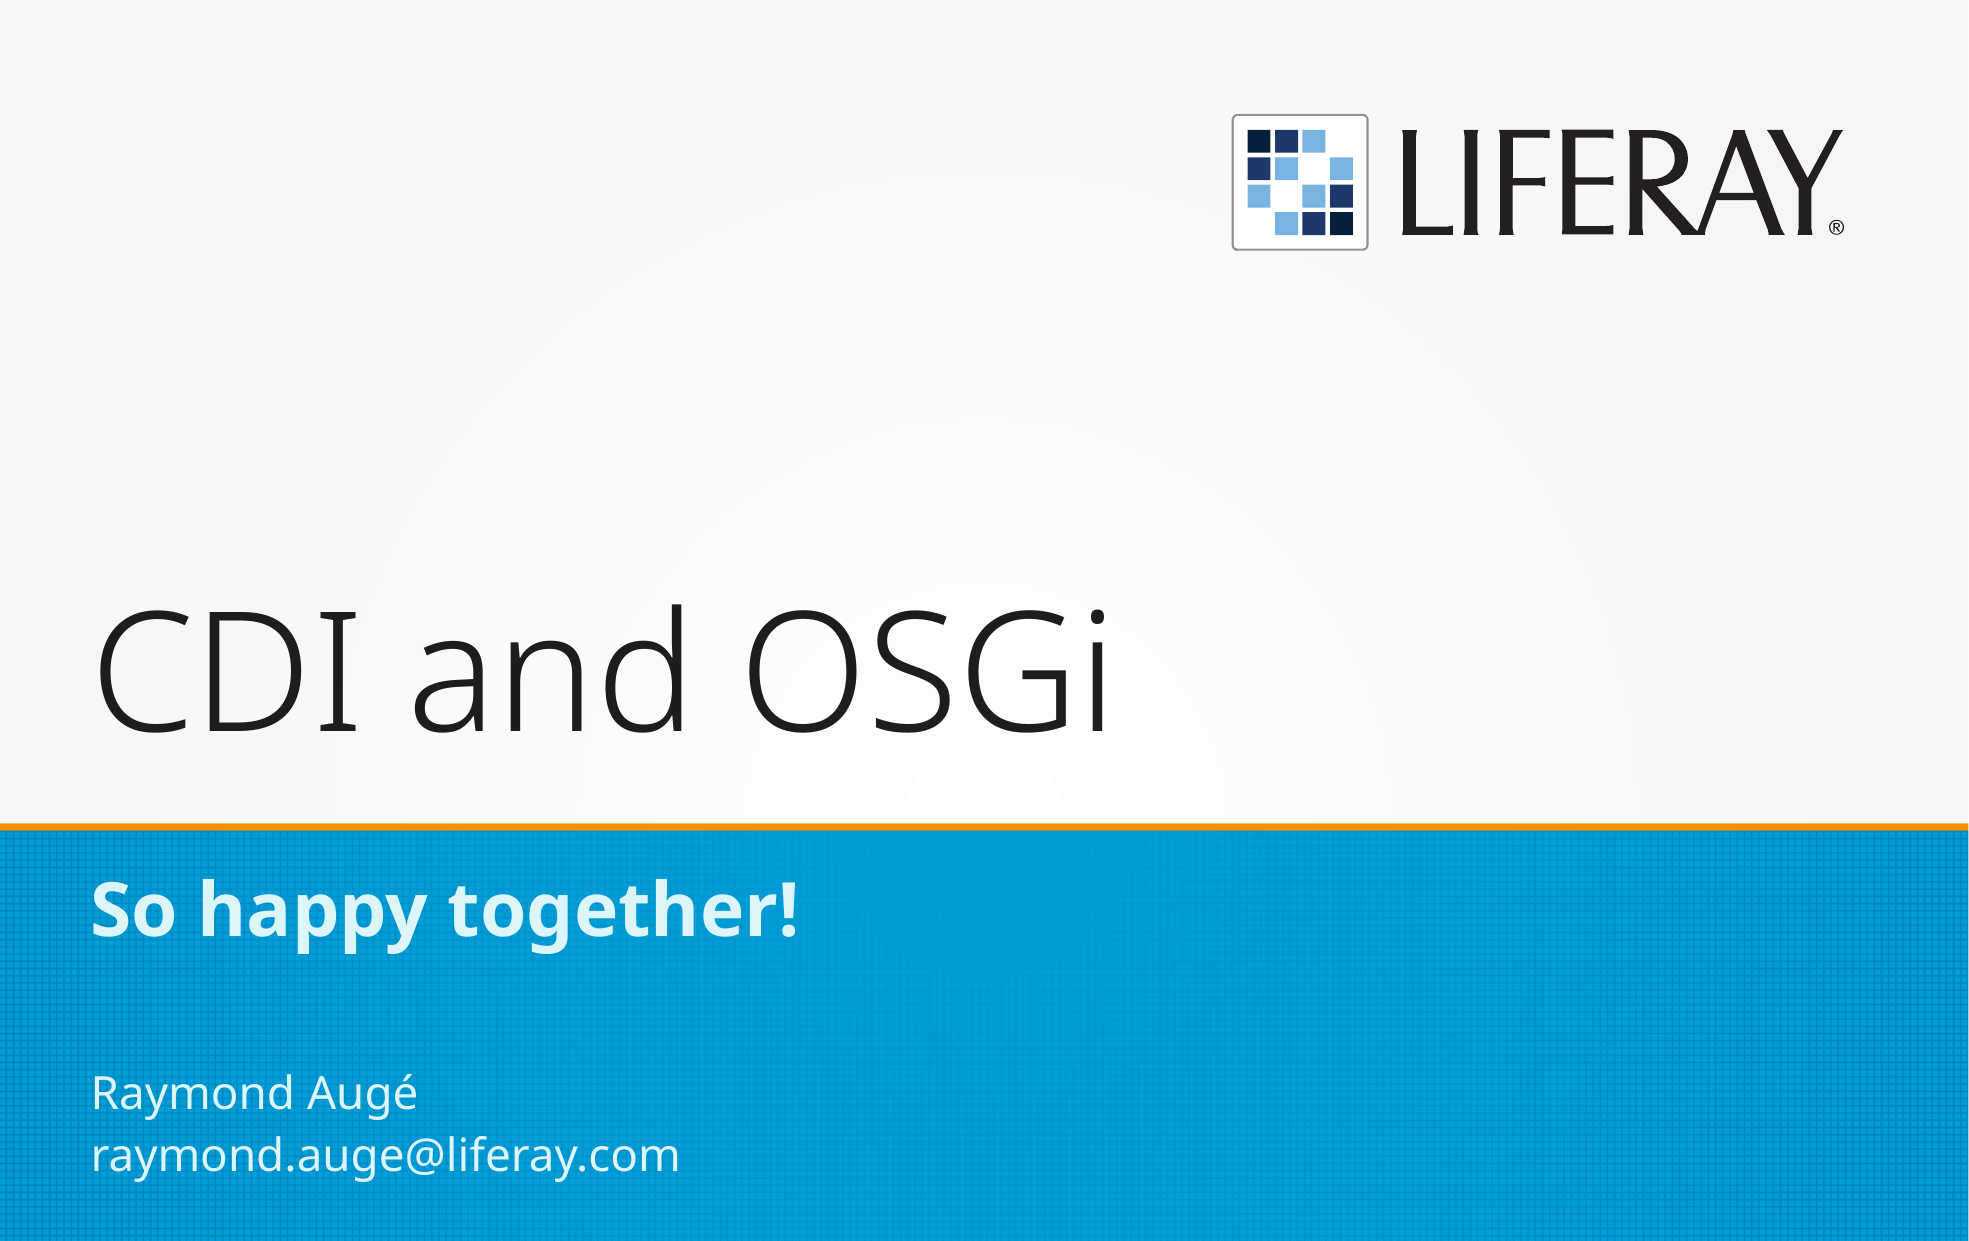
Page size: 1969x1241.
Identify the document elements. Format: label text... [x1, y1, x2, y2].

picture [0, 0, 1969, 830]
subtitle So happy together! Raymond Augé raymond.auge@liferay.com [90, 855, 1861, 1136]
title CDI and OSGi [90, 49, 1862, 781]
